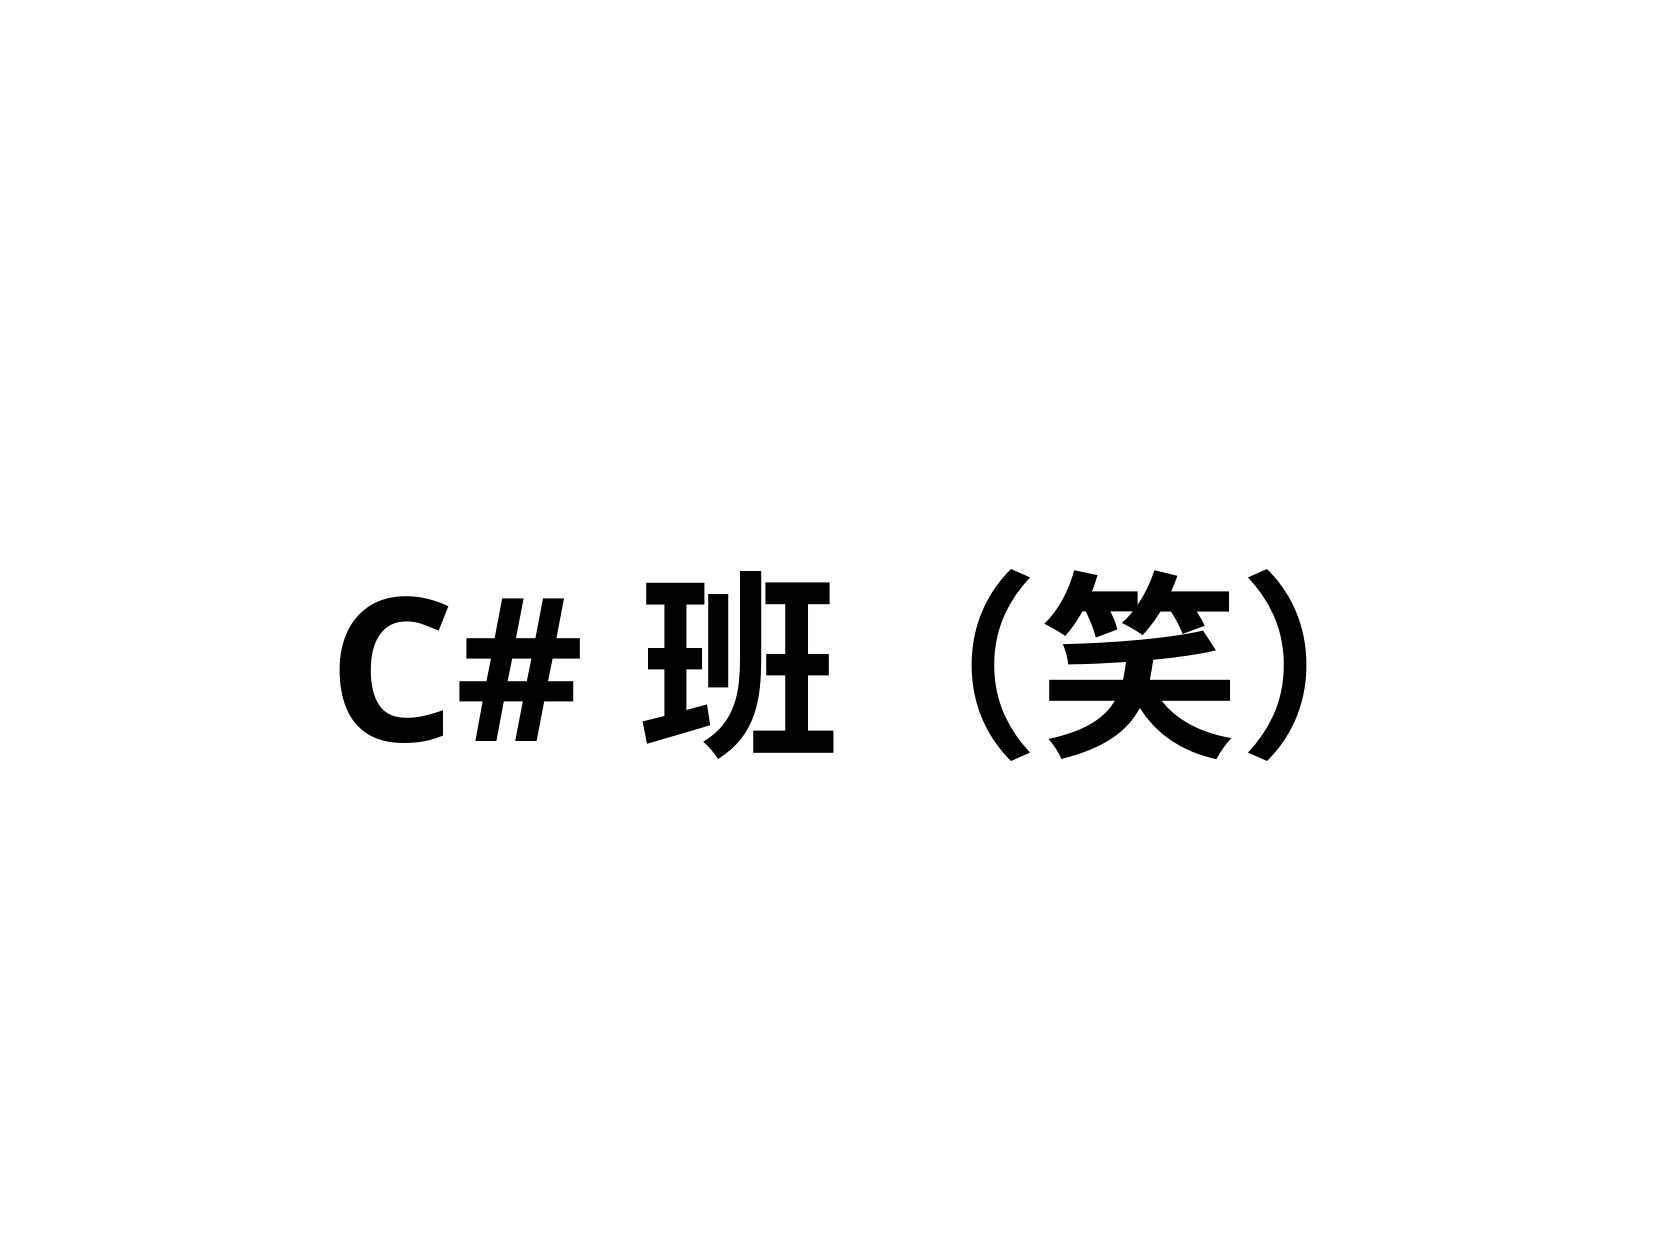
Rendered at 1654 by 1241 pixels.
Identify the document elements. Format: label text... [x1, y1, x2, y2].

text_box C#班（笑） [313, 501, 1418, 741]
